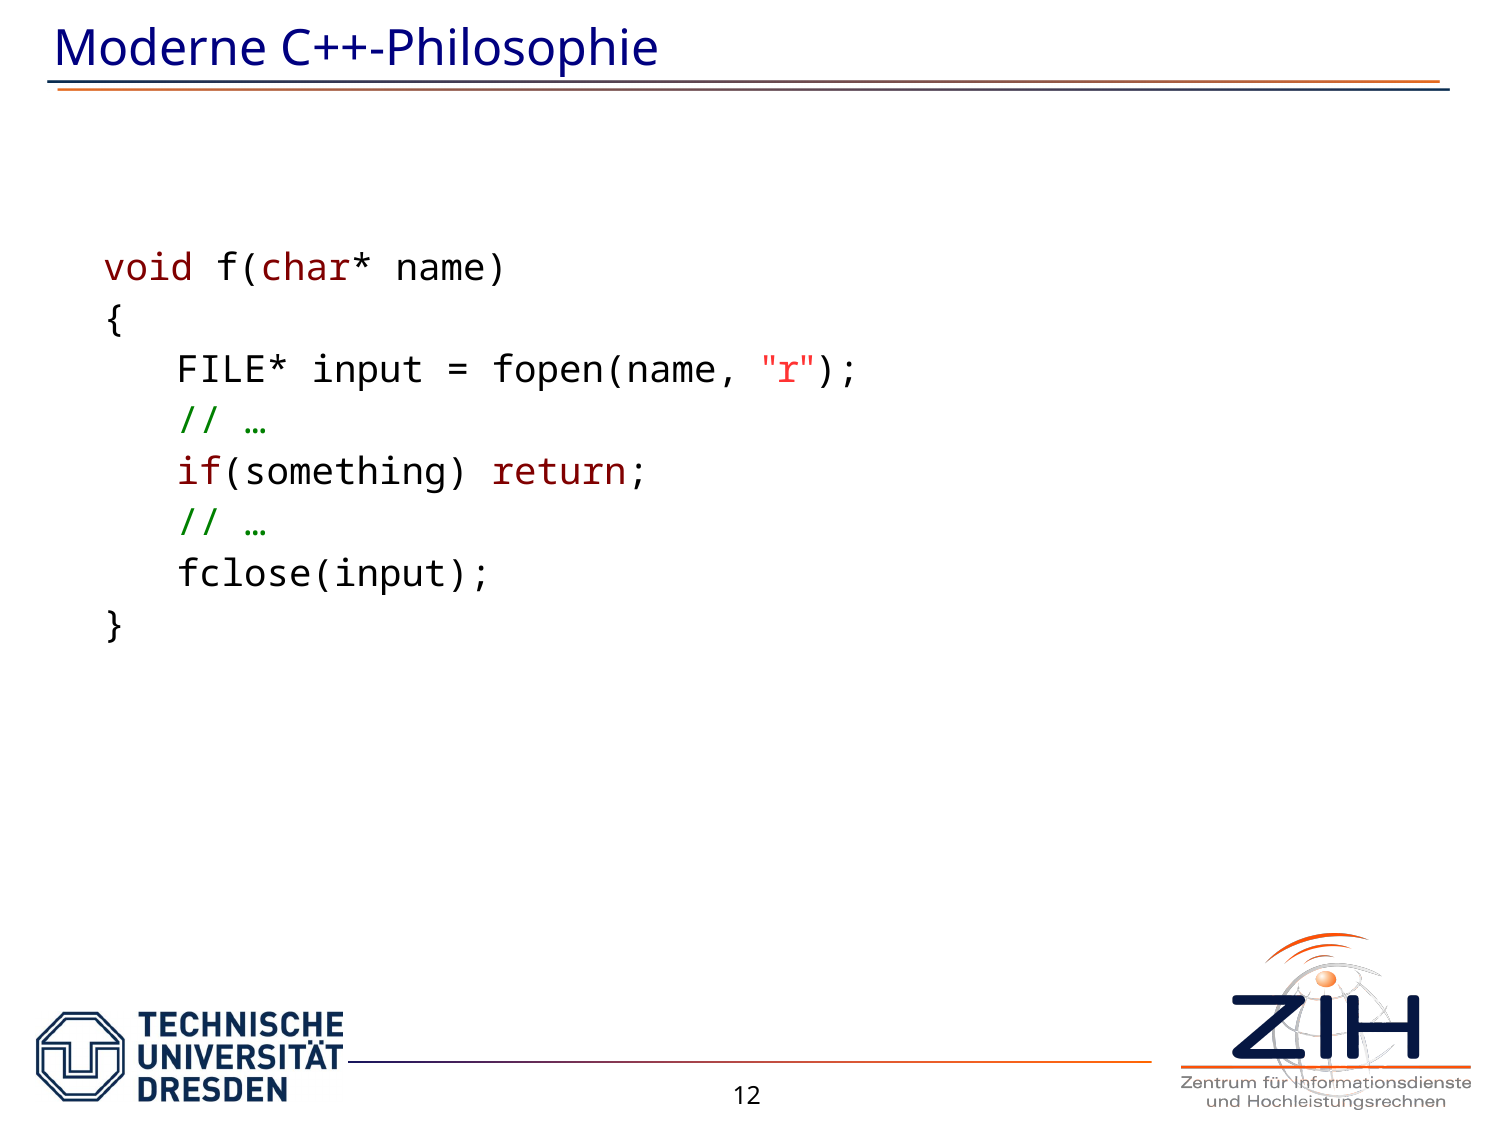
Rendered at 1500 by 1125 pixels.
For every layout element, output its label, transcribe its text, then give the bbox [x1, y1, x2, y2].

picture [1181, 933, 1471, 1110]
picture [47, 80, 1450, 91]
list void f(char* name) { FILE* input = fopen(name, "r"); // … if(something) return; // … fclose(input); } [29, 118, 1418, 771]
picture [35, 1011, 343, 1102]
title Moderne C++-Philosophie [53, 12, 1453, 81]
